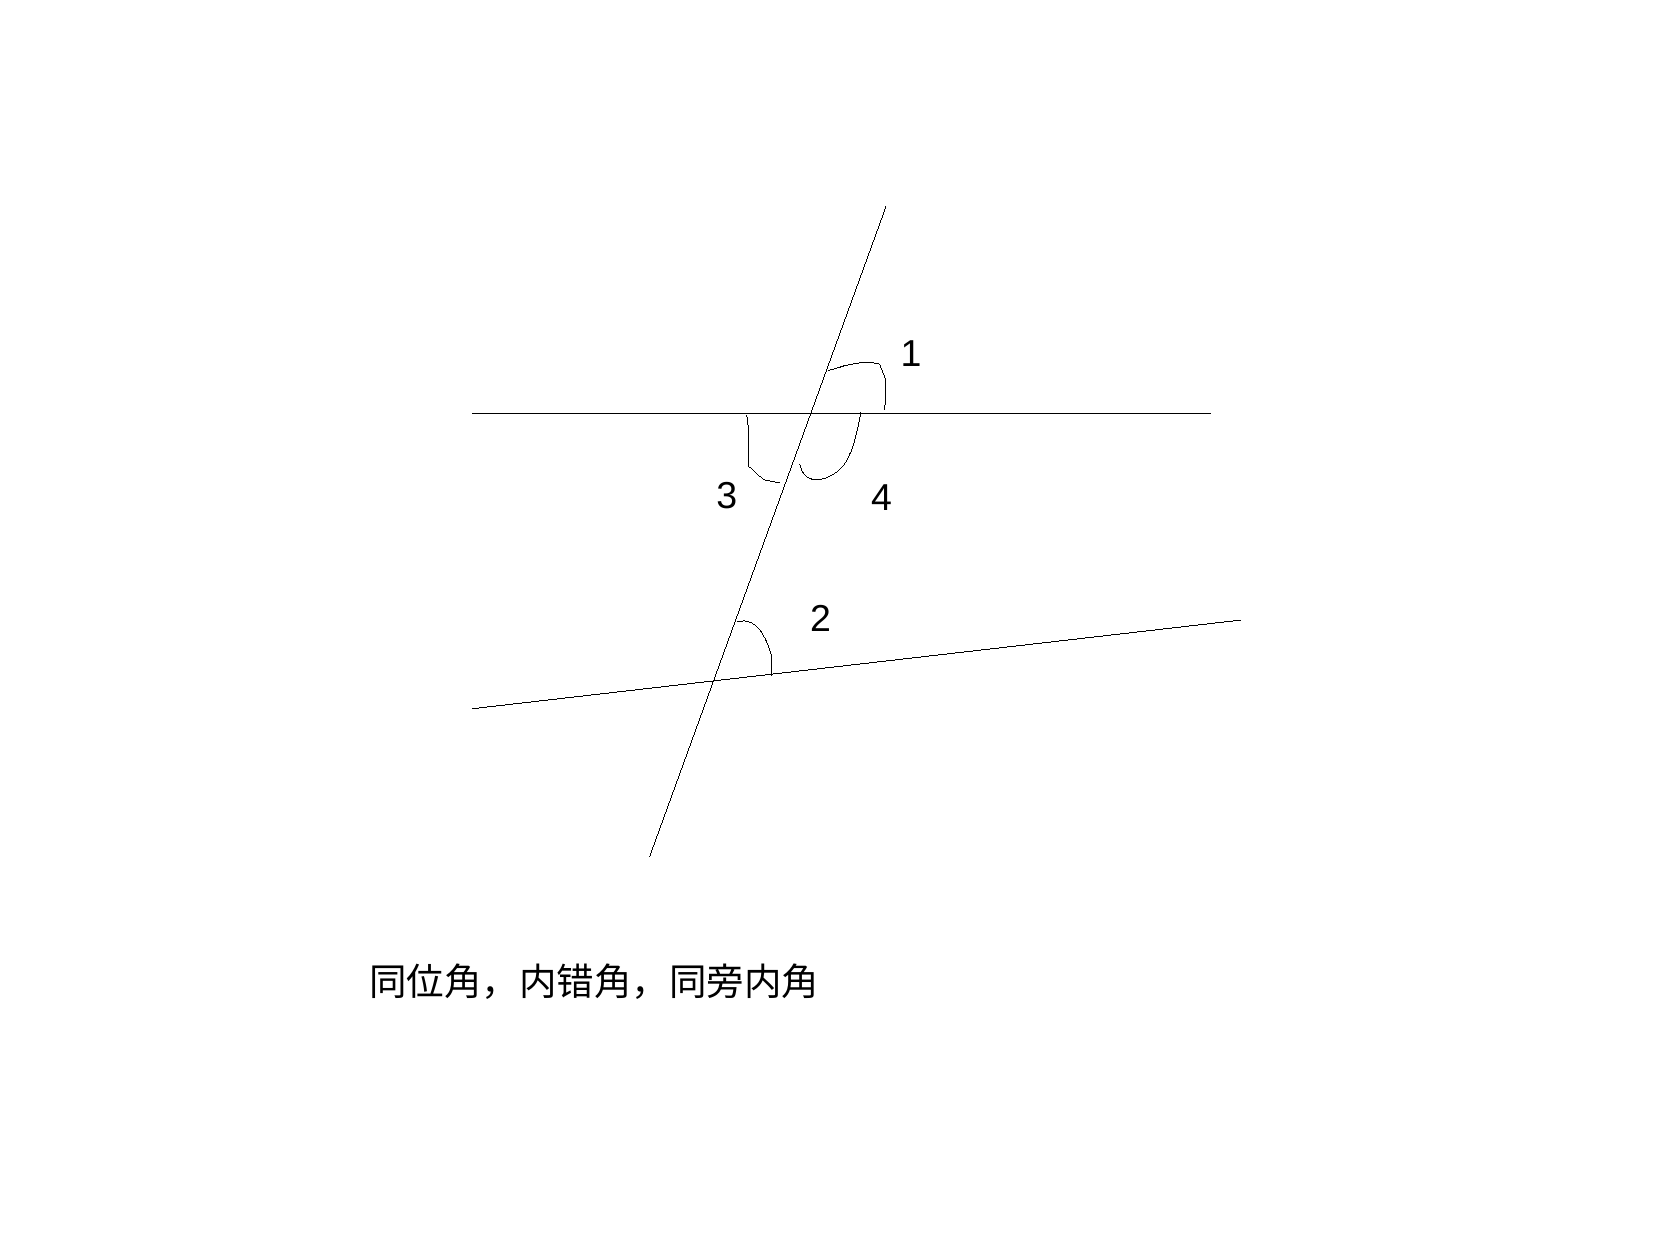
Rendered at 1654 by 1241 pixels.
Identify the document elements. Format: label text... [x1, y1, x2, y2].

text_box 4 [856, 468, 907, 526]
text_box 1 [885, 324, 937, 382]
text_box 2 [795, 590, 846, 648]
text_box 3 [701, 467, 752, 525]
text_box 同位角，内错角，同旁内角 [354, 944, 828, 1002]
